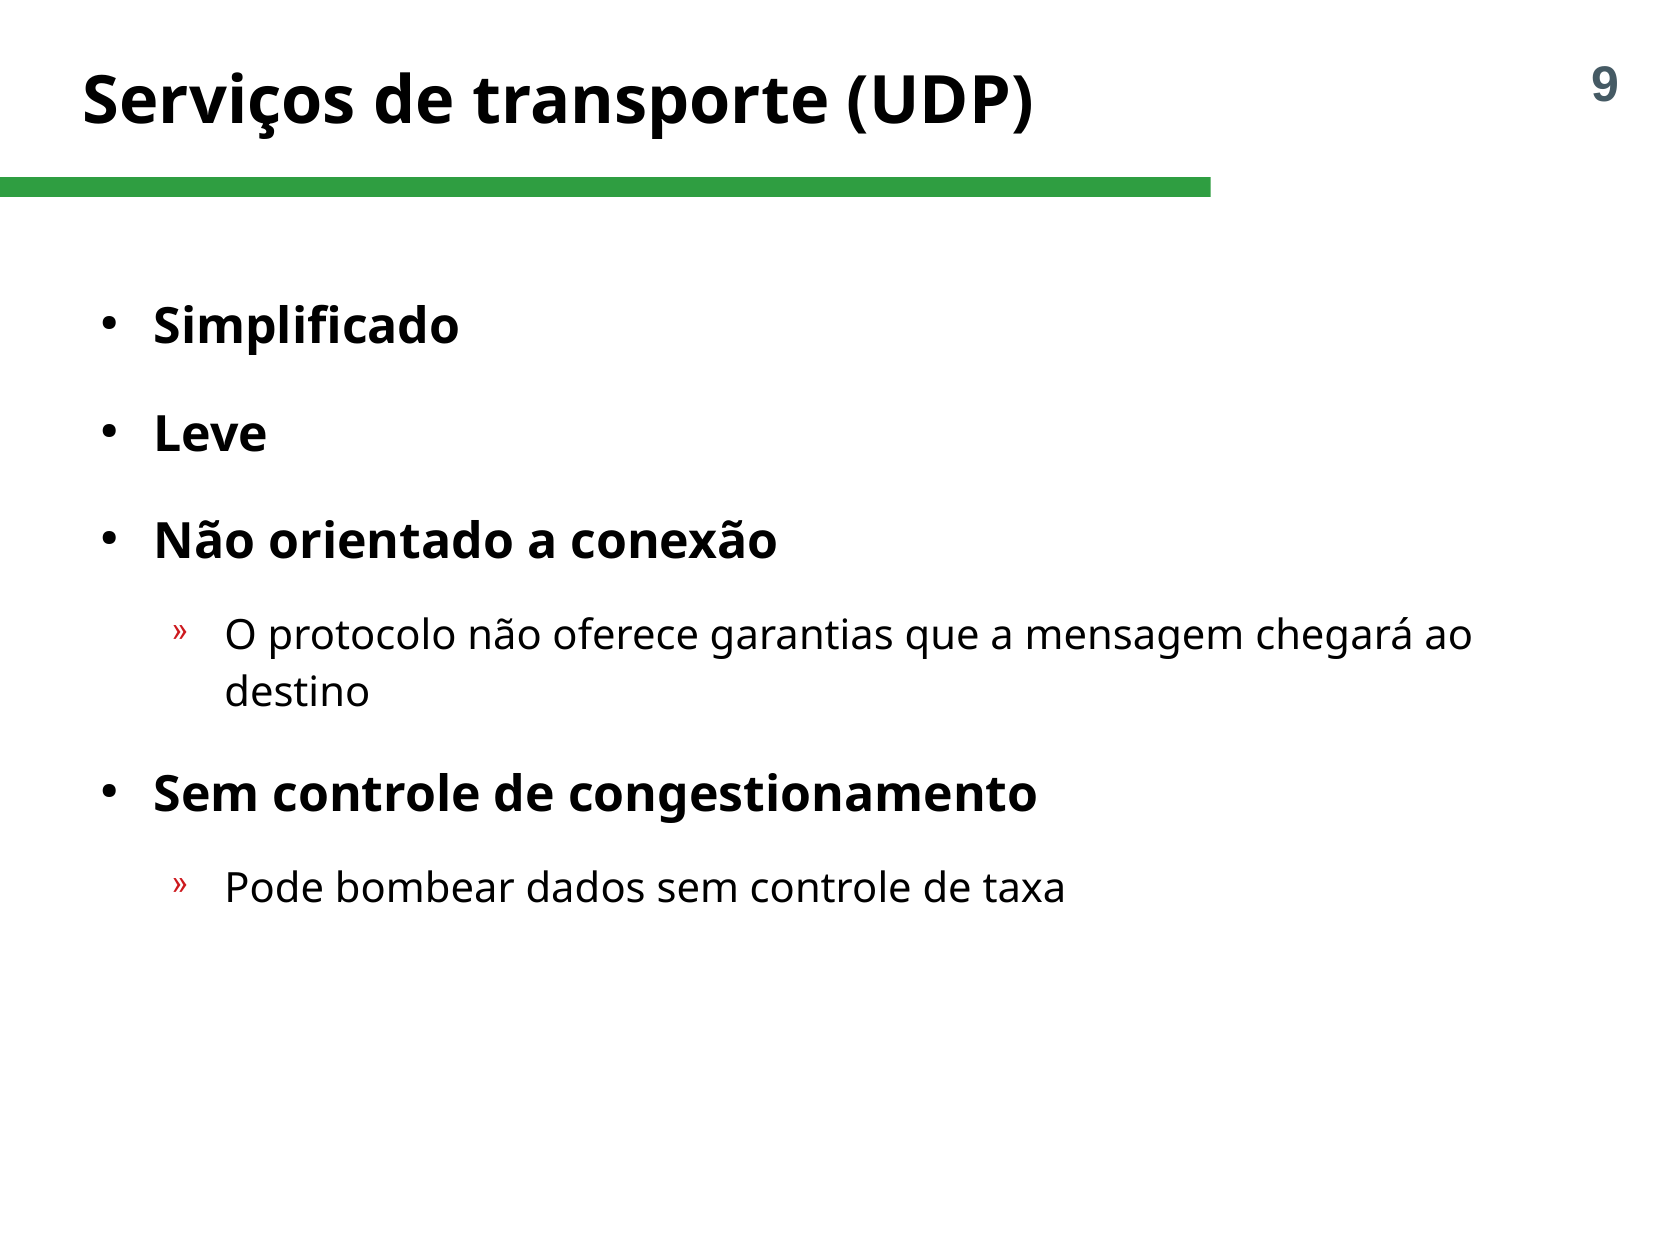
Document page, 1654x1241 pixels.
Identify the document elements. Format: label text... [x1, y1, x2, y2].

title Serviços de transporte (UDP) [82, 0, 1241, 202]
list Simplificado Leve Não orientado a conexão O protocolo não oferece garantias que a mensagem chegará ao destino Sem controle de congestionamento Pode bombear dados sem controle de taxa [82, 290, 1571, 1216]
